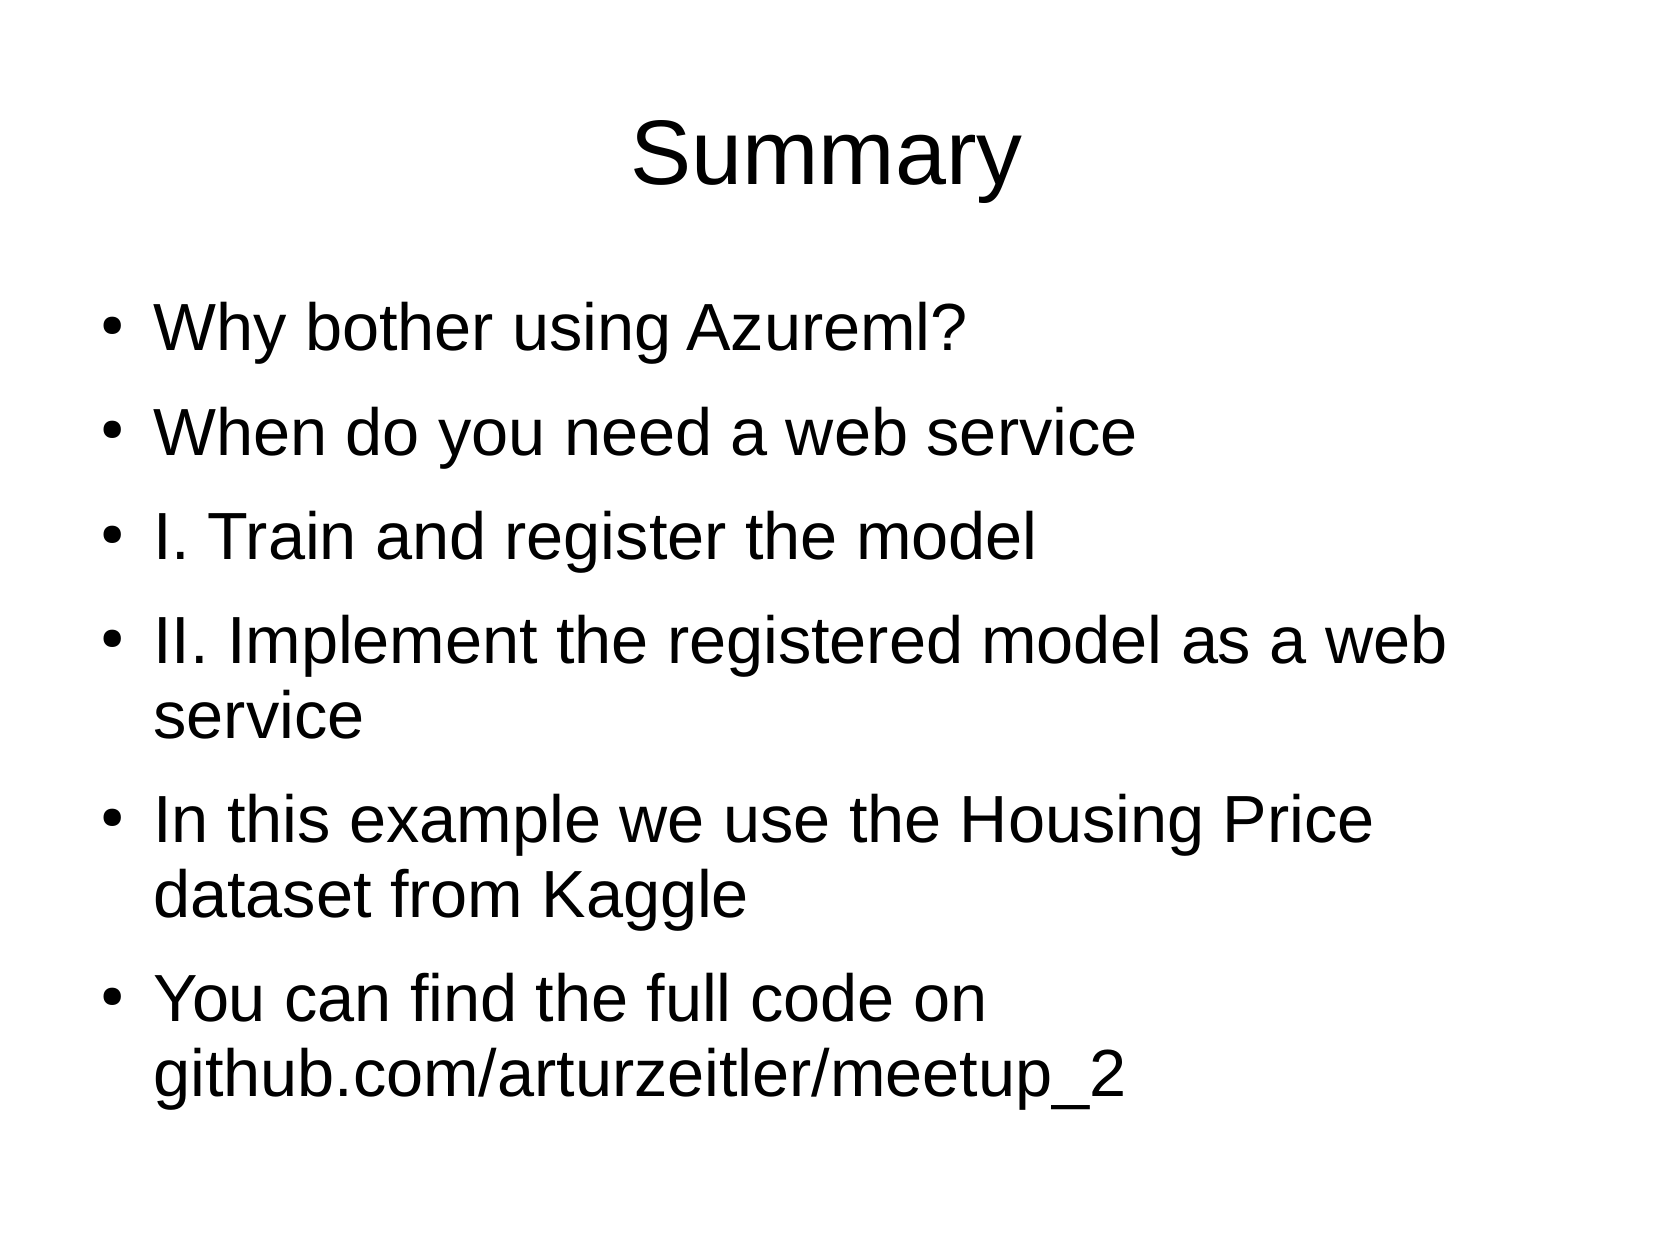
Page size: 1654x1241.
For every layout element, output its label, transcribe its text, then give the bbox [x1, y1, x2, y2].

list Why bother using Azureml? When do you need a web service I. Train and register the model II. Implement the registered model as a web service In this example we use the Housing Price dataset from Kaggle You can find the full code on github.com/arturzeitler/meetup_2 [82, 290, 1571, 1111]
title Summary [82, 49, 1571, 257]
